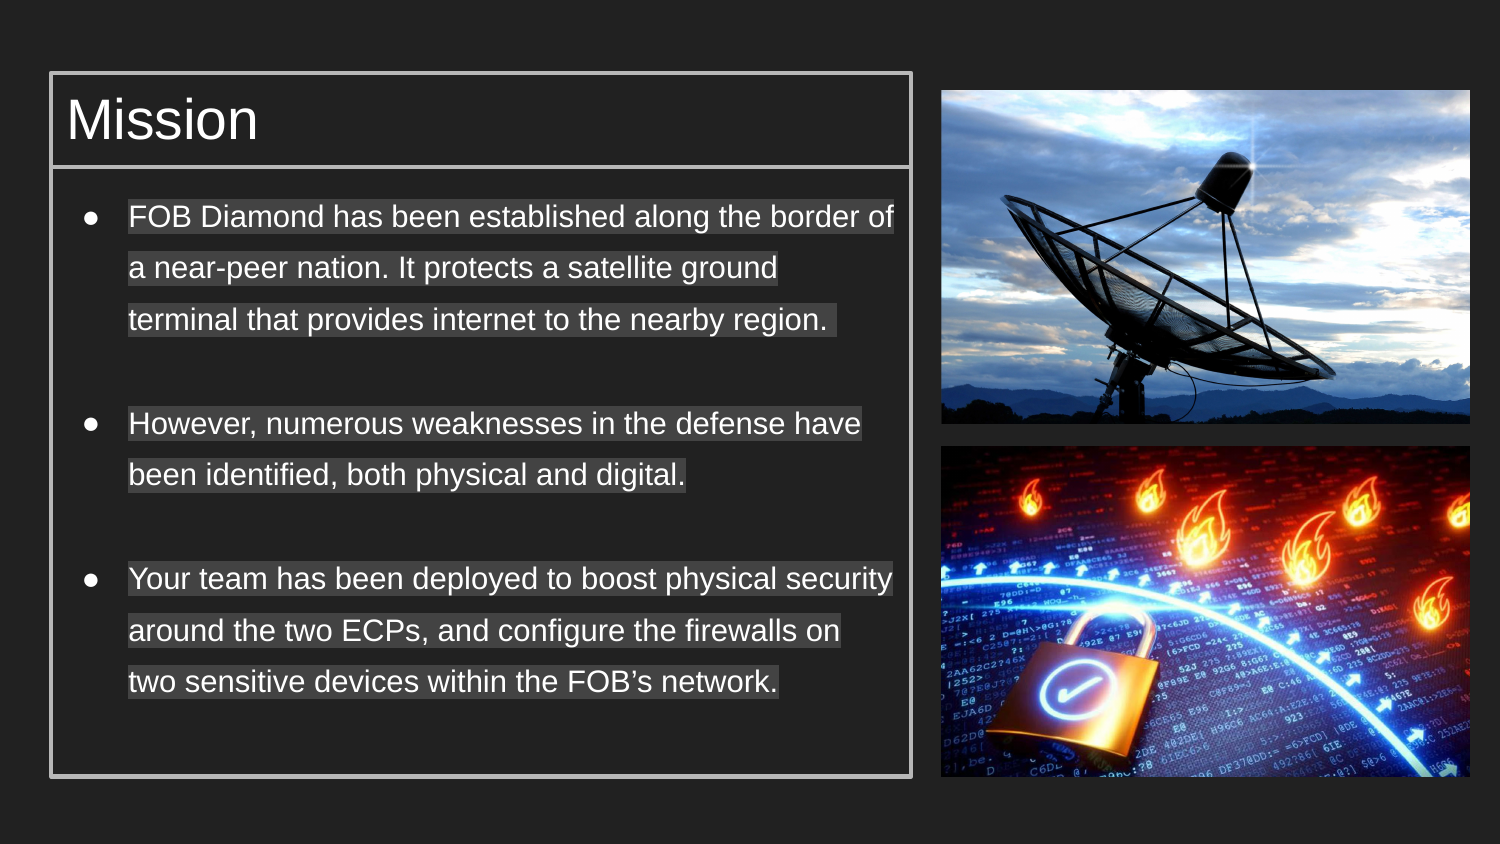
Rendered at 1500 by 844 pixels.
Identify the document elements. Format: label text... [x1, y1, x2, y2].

picture [941, 90, 1471, 424]
list FOB Diamond has been established along the border of a near-peer nation. It protects a satellite ground terminal that provides internet to the nearby region. However, numerous weaknesses in the defense have been identified, both physical and digital. Your team has been deployed to boost physical security around the two ECPs, and configure the firewalls on two sensitive devices within the FOB’s network. [51, 166, 912, 777]
title Mission [51, 72, 912, 165]
picture [941, 446, 1470, 777]
